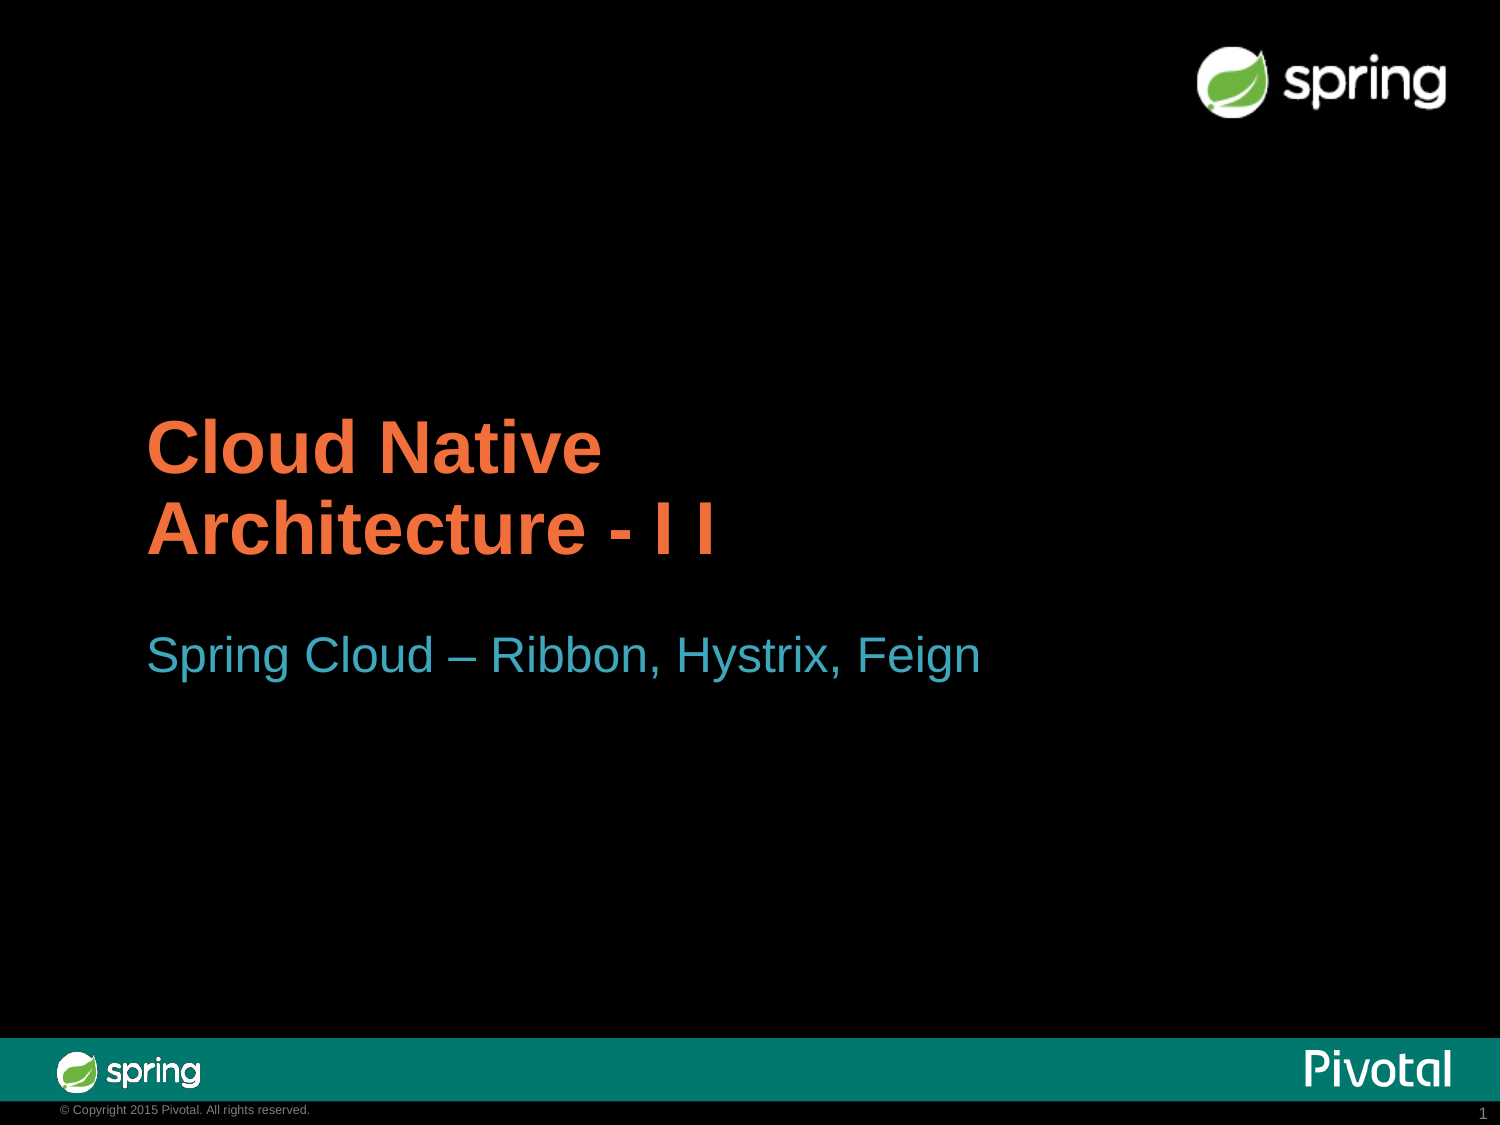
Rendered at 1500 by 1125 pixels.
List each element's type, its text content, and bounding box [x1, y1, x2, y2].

picture [1304, 1047, 1452, 1090]
text_box Spring Cloud – Ribbon, Hystrix, Feign [146, 622, 1139, 683]
picture [32, 1041, 210, 1103]
title Cloud Native Architecture - I I [146, 399, 866, 571]
picture [1155, 28, 1465, 136]
